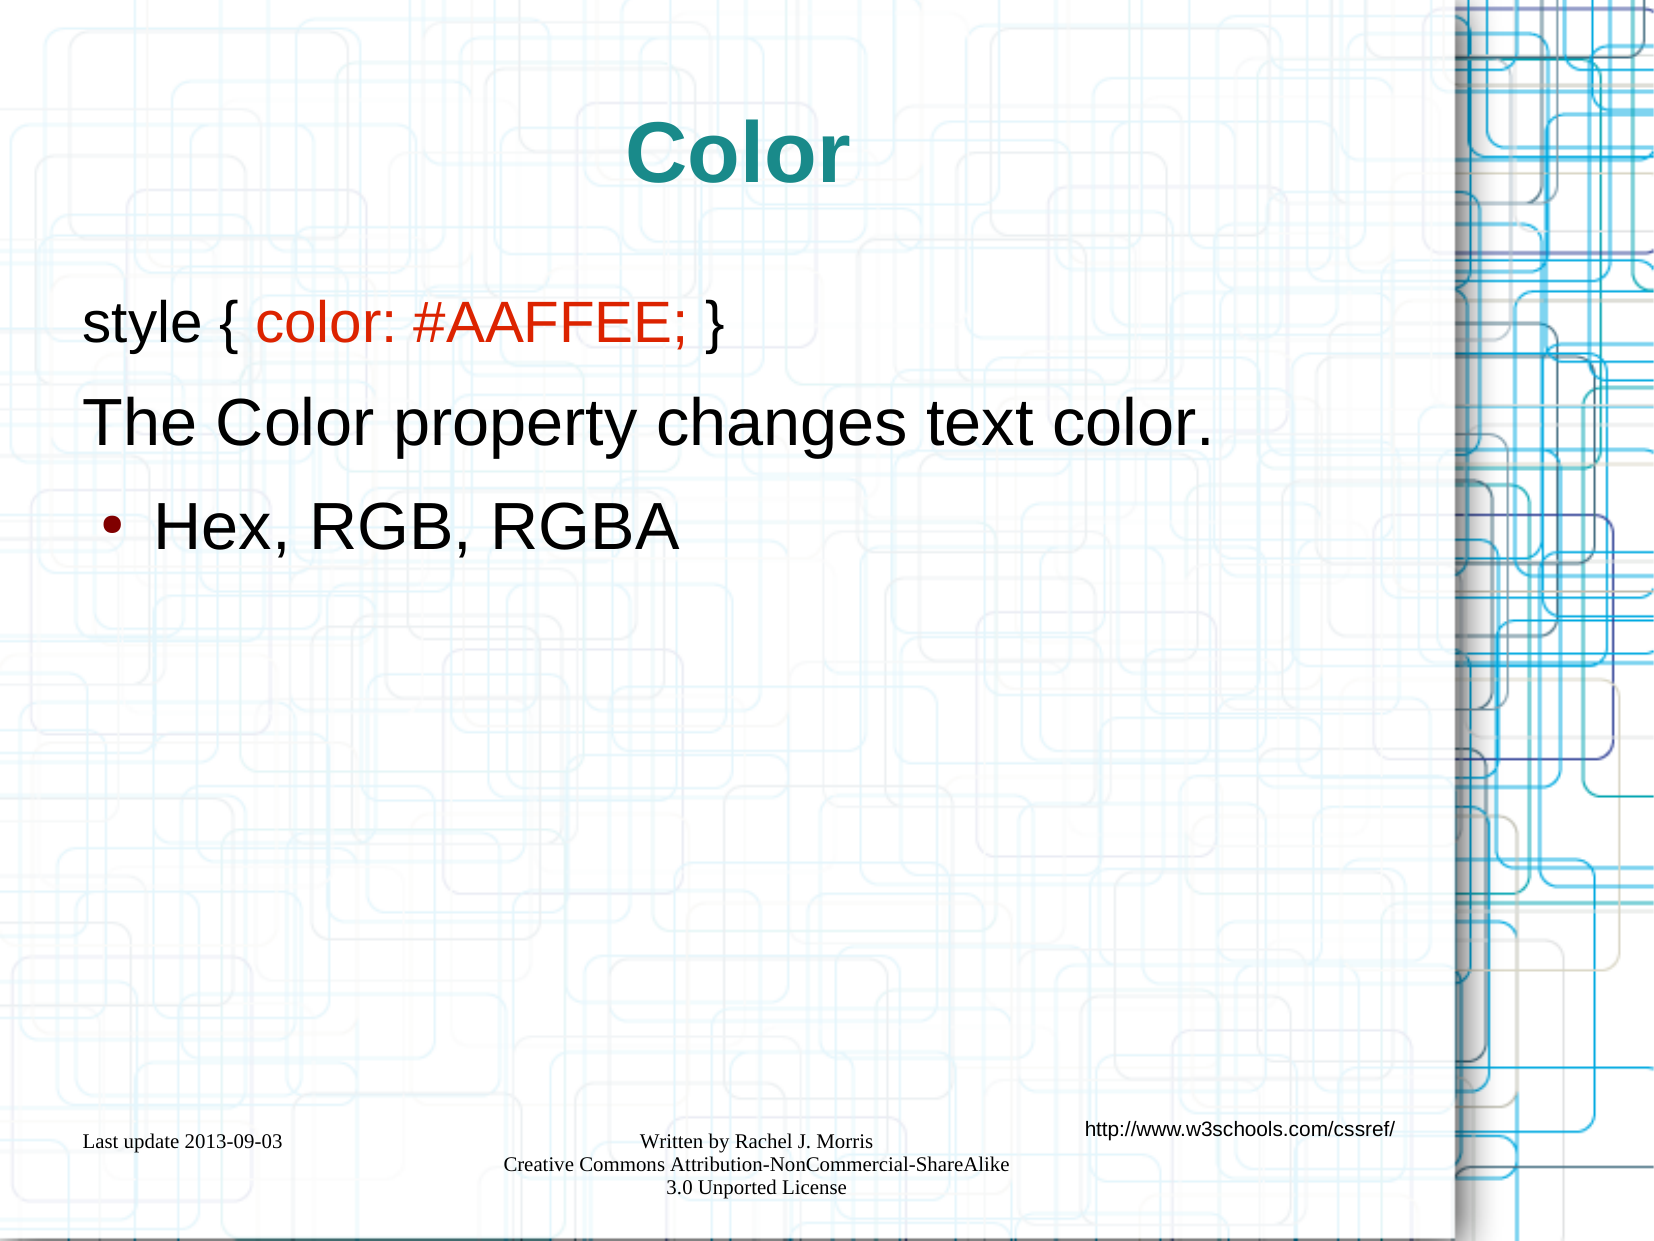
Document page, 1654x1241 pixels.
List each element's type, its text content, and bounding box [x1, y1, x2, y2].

text_box http://www.w3schools.com/cssref/ [1050, 1110, 1411, 1149]
list style { color: #AAFFEE; } The Color property changes text color. Hex, RGB, RGBA [82, 290, 1418, 1010]
picture [0, 0, 1654, 1241]
title Color [59, 49, 1418, 257]
